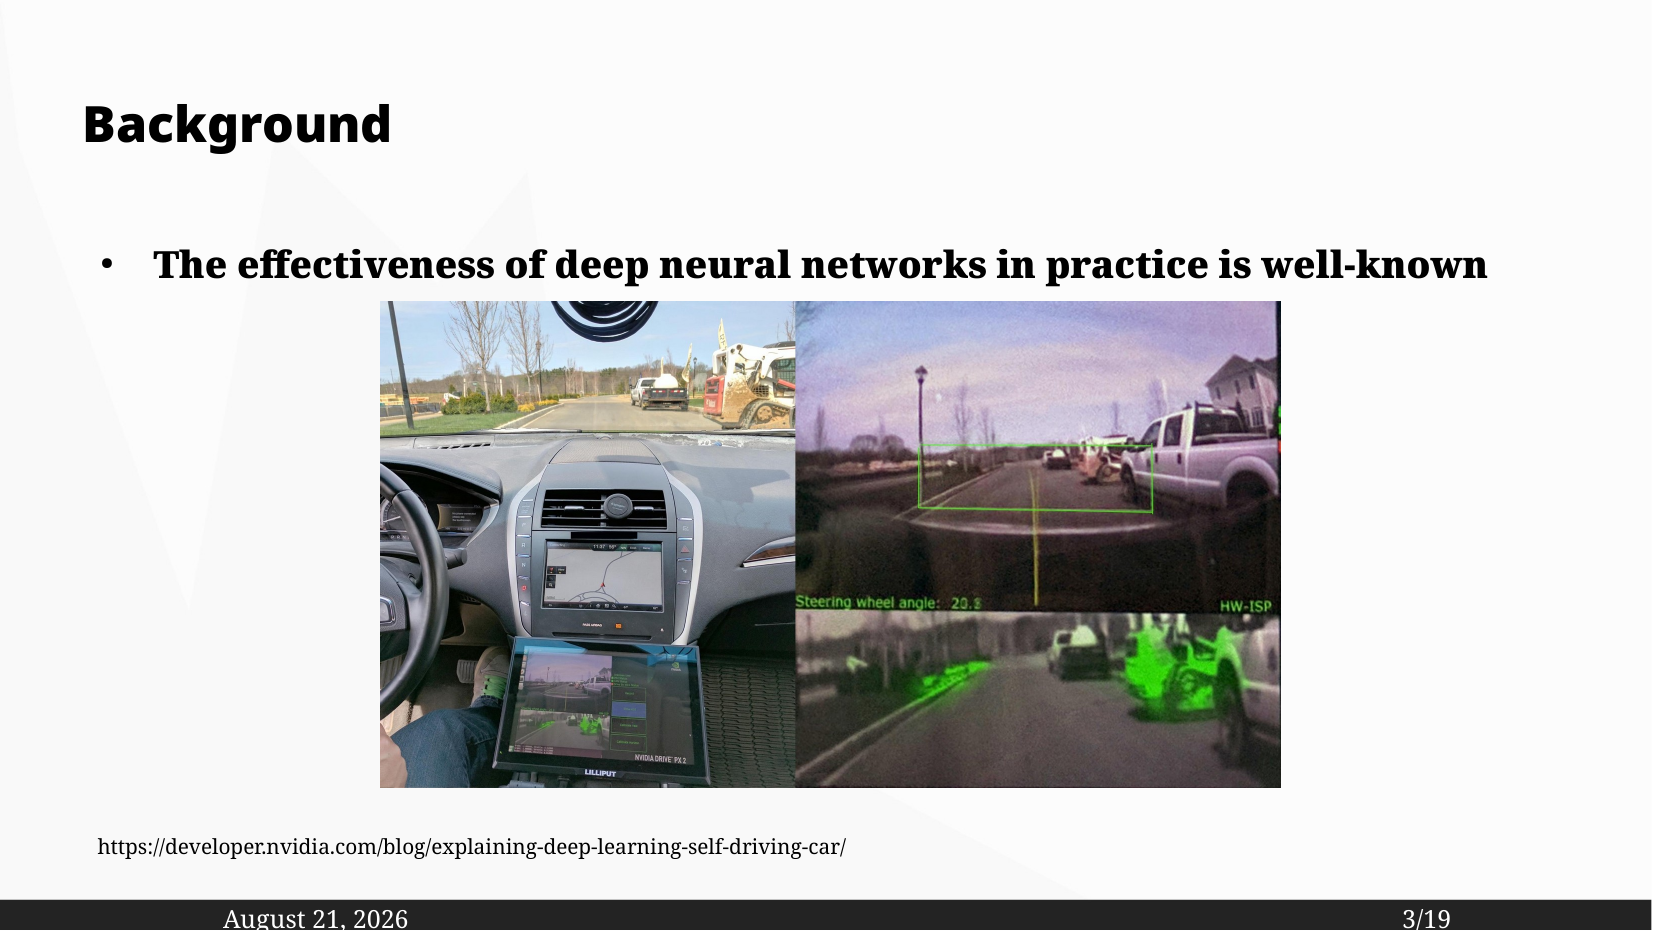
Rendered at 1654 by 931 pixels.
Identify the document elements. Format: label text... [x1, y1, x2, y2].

text_box https://developer.nvidia.com/blog/explaining-deep-learning-self-driving-car/ [82, 825, 1576, 861]
list The effectiveness of deep neural networks in practice is well-known [82, 238, 1571, 825]
picture [0, 0, 1652, 931]
title Background [82, 45, 1571, 202]
